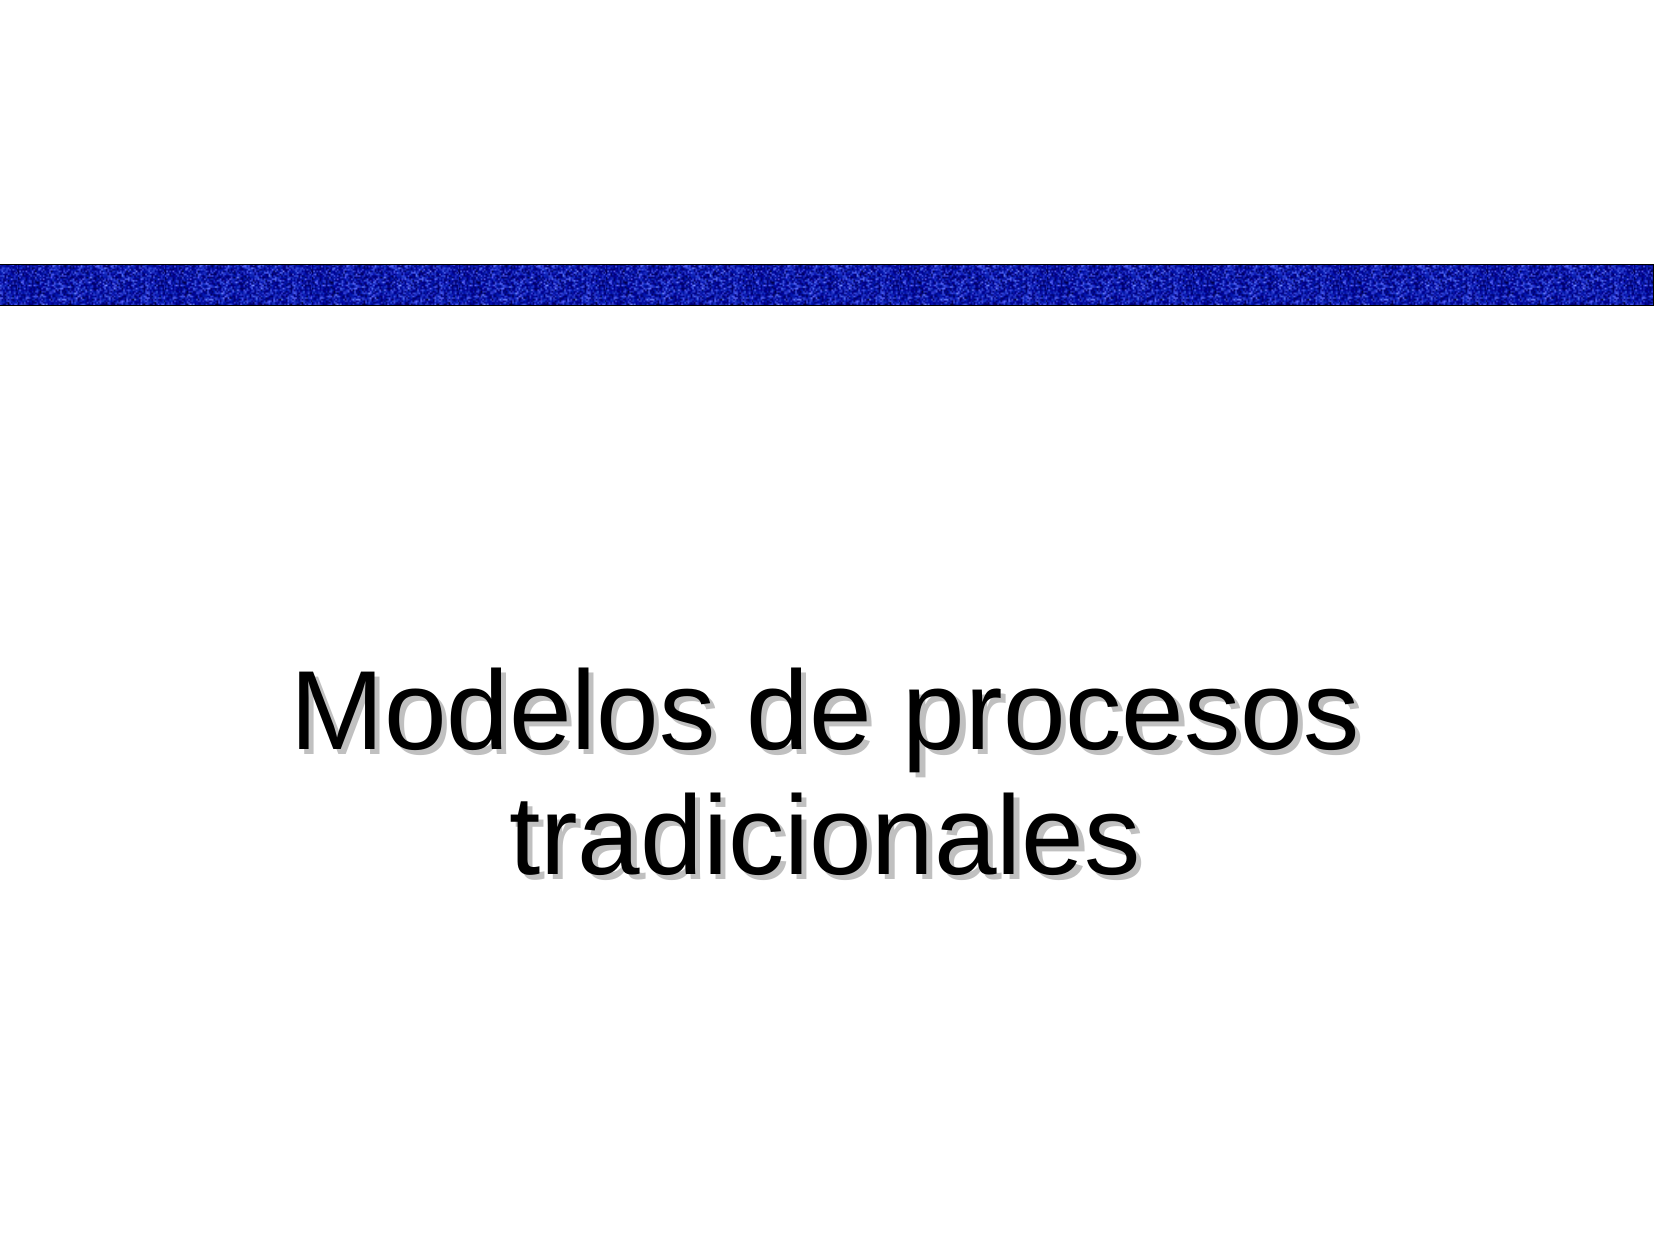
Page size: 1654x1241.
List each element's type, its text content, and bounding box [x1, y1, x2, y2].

picture [0, 265, 1653, 305]
subtitle Modelos de procesos tradicionales [101, 370, 1549, 1175]
